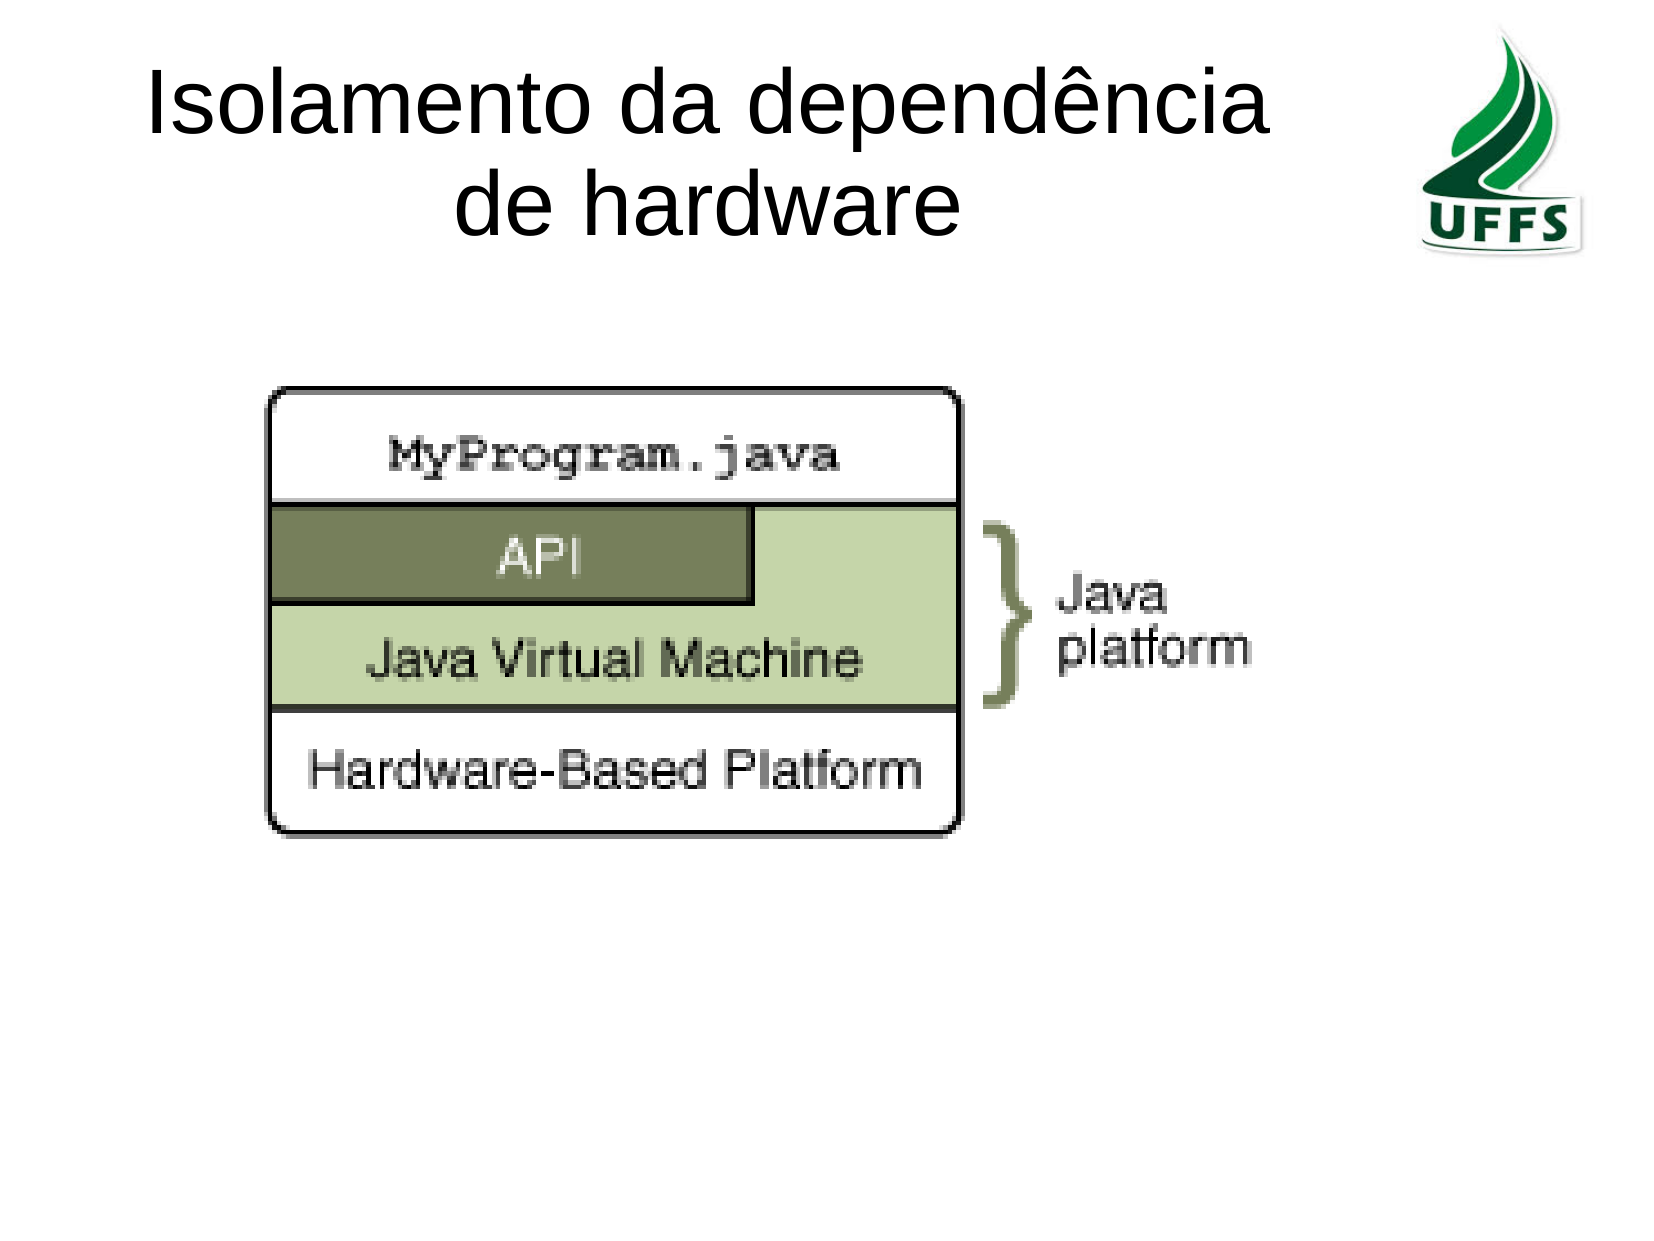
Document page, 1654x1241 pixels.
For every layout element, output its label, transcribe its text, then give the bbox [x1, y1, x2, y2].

title Isolamento da dependência de hardware [82, 49, 1335, 257]
picture [1381, 20, 1624, 272]
picture [264, 382, 1252, 839]
